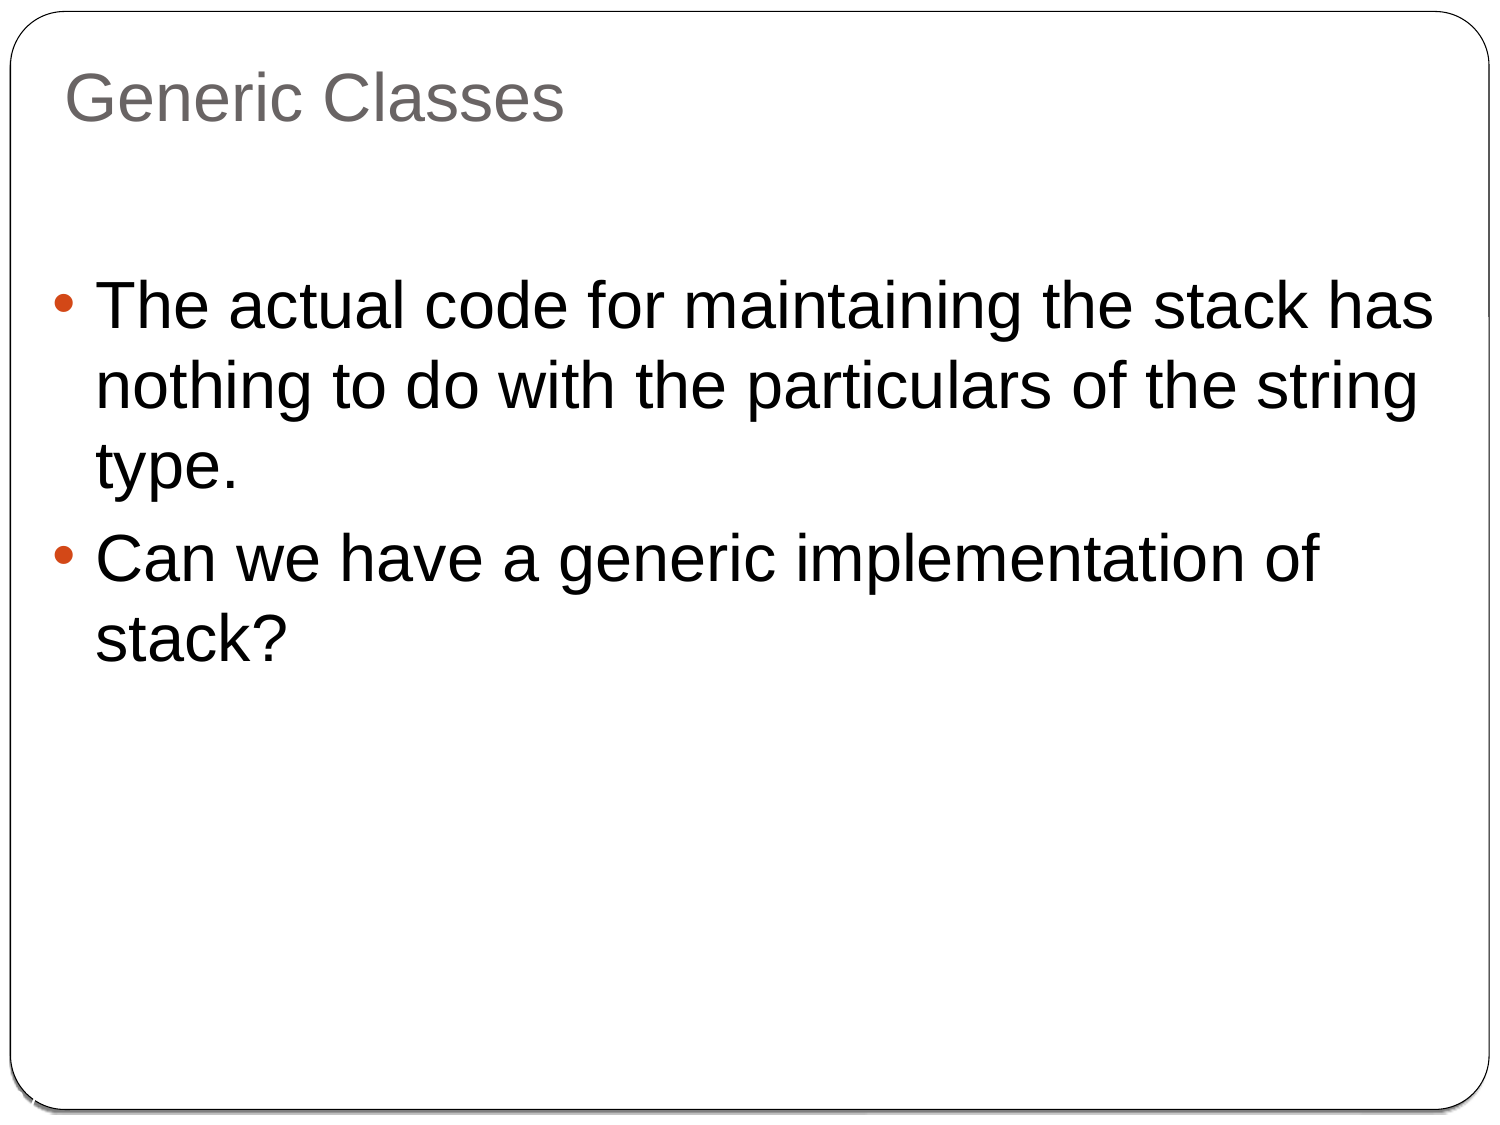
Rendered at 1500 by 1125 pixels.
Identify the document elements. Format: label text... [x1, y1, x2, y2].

list The actual code for maintaining the stack has nothing to do with the particulars of the string type. Can we have a generic implementation of stack? [37, 162, 1463, 1088]
slide_number <number> [0, 1074, 50, 1125]
title Generic Classes [50, 45, 1450, 150]
